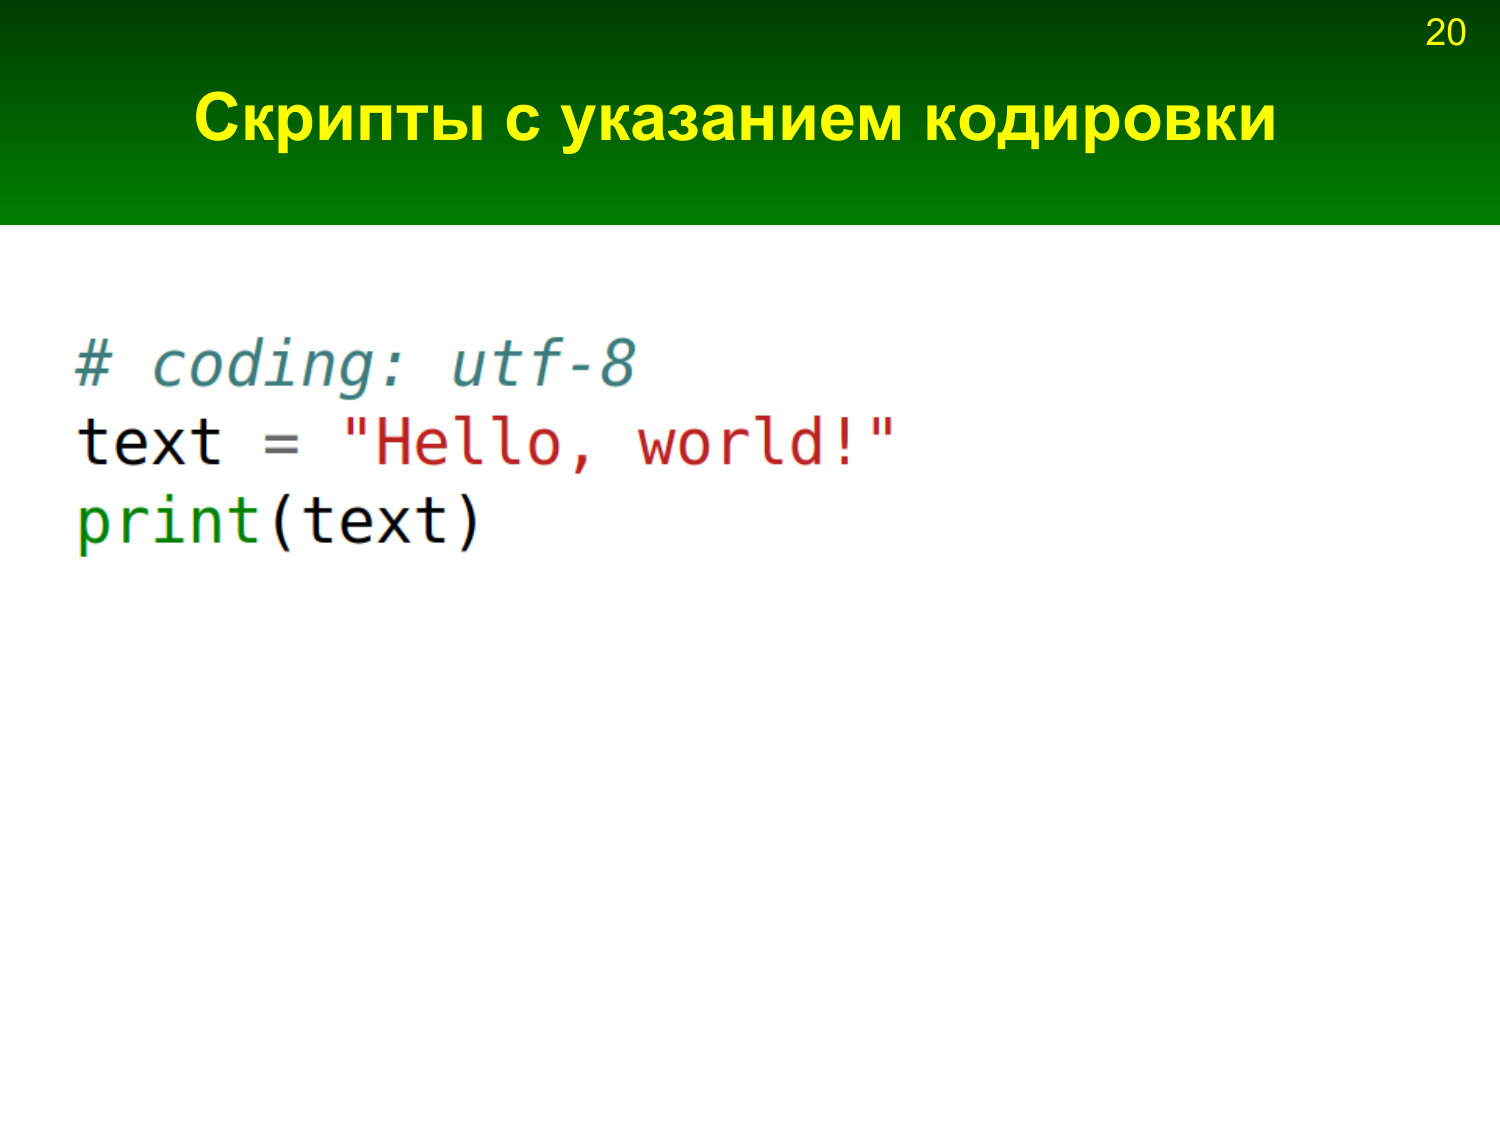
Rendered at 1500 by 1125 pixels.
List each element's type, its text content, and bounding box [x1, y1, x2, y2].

title Скрипты с указанием кодировки [47, 11, 1426, 215]
picture [47, 317, 909, 579]
